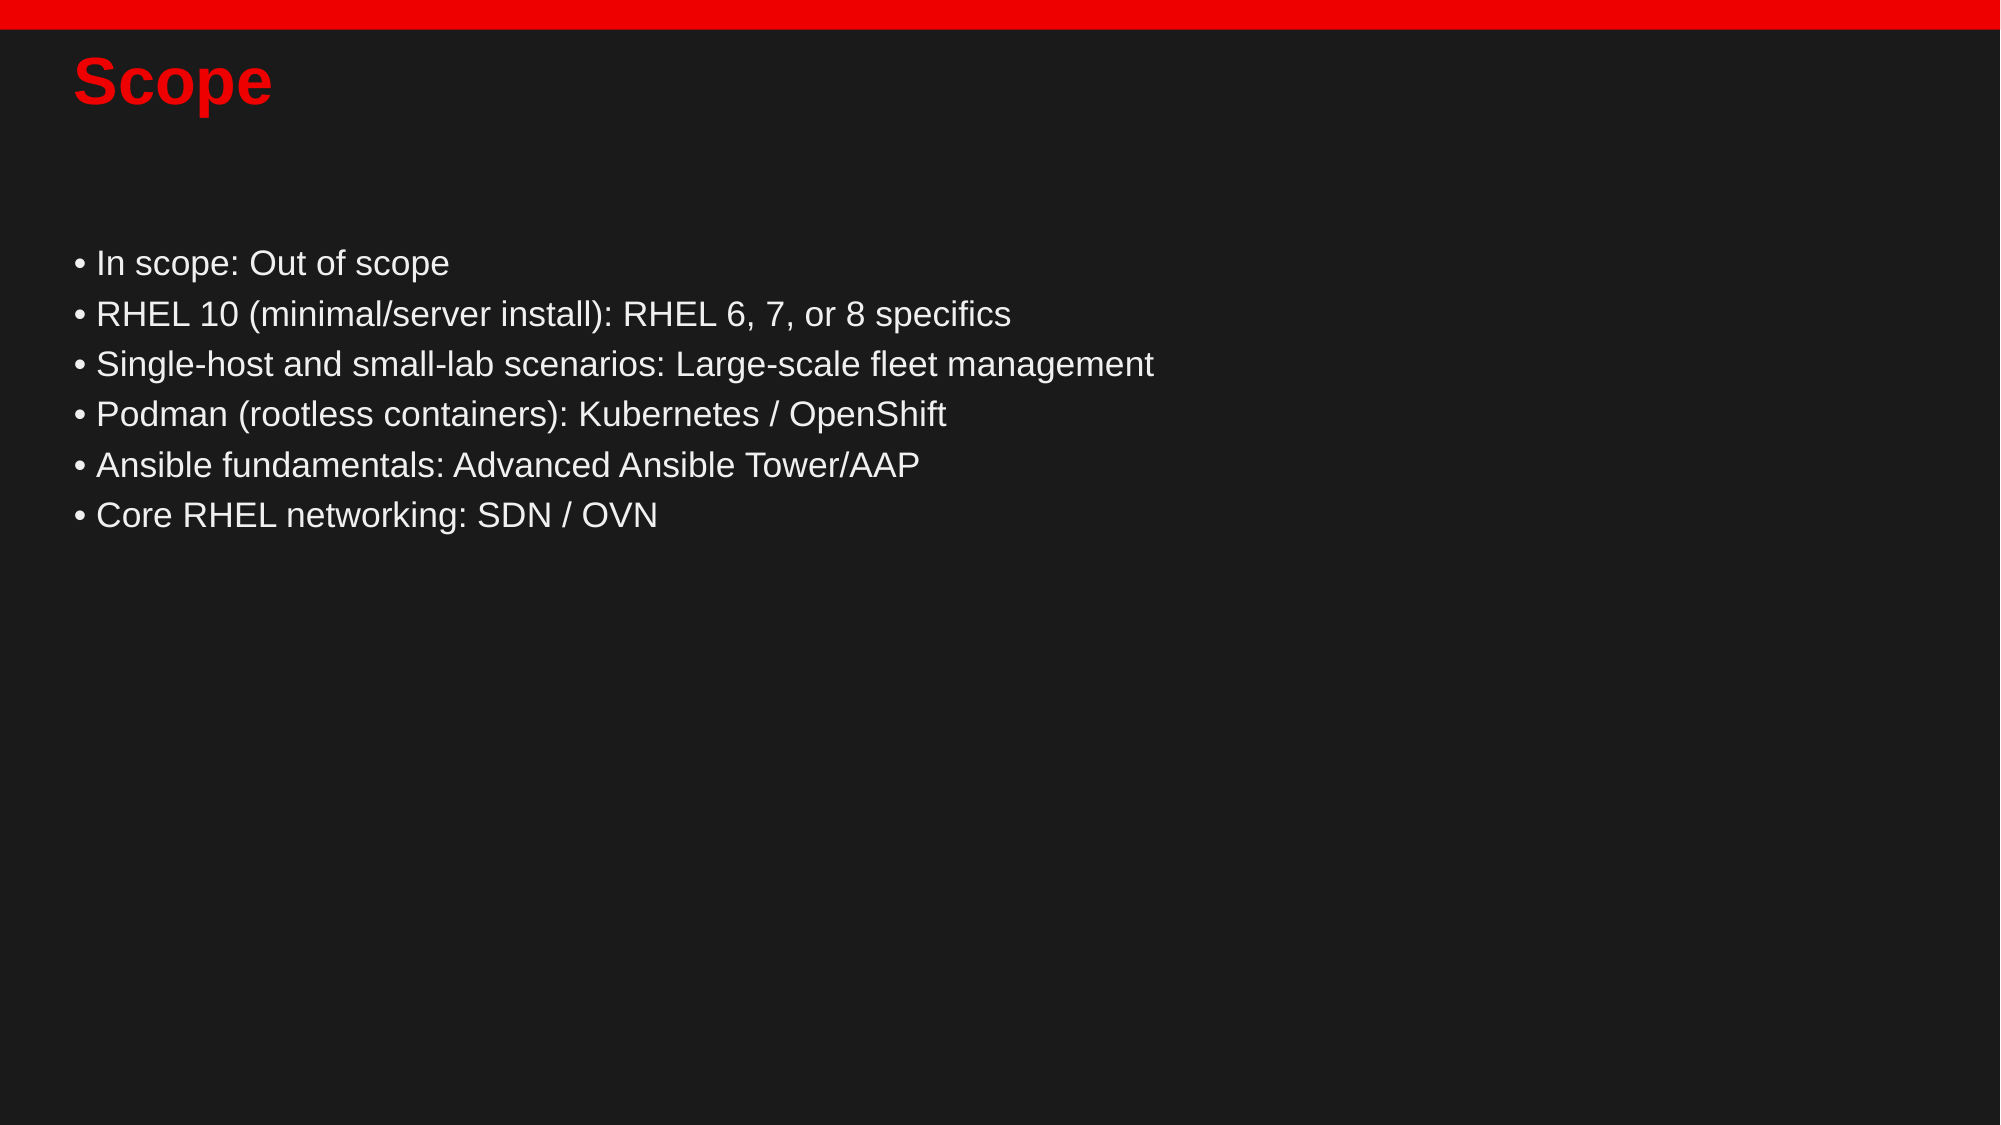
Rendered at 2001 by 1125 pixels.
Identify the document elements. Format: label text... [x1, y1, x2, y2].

text_box [0, 0, 2001, 30]
text_box • In scope: Out of scope • RHEL 10 (minimal/server install): RHEL 6, 7, or 8 specifics • Single-host and small-lab scenarios: Large-scale fleet management • Podman (rootless containers): Kubernetes / OpenShift • Ansible fundamentals: Advanced Ansible Tower/AAP • Core RHEL networking: SDN / OVN [59, 236, 1942, 1037]
text_box Scope [59, 36, 1942, 208]
